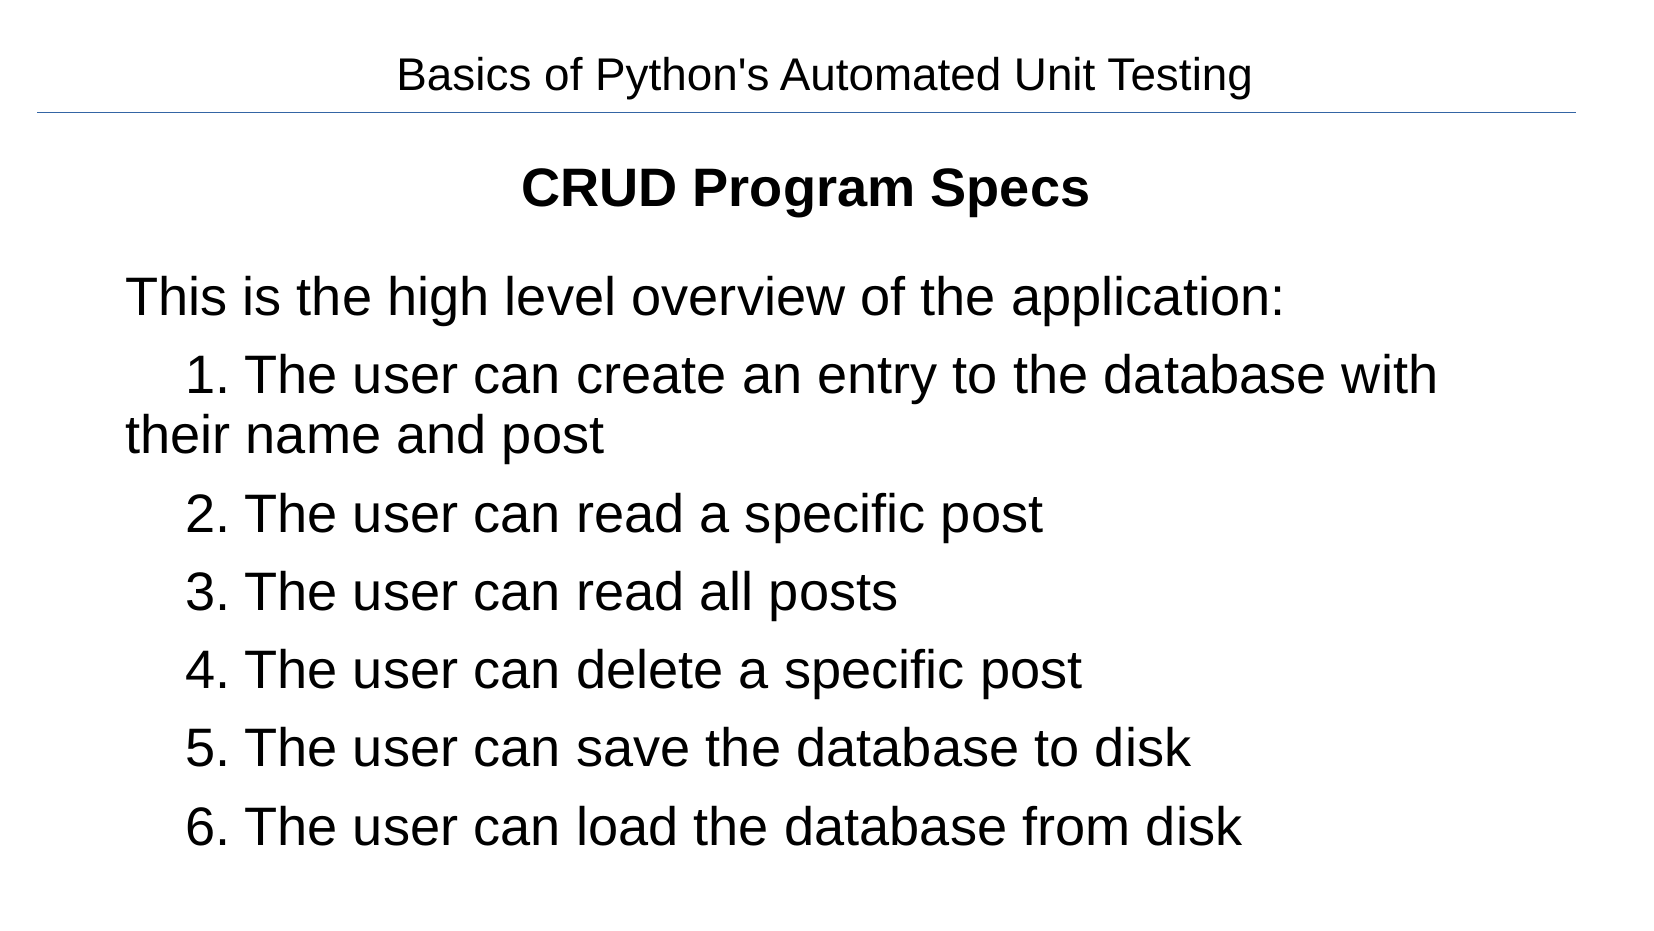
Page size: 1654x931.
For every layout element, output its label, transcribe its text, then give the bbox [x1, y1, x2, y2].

text_box This is the high level overview of the application: 1. The user can create an entry to the database with their name and post 2. The user can read a specific post 3. The user can read all posts 4. The user can delete a specific post 5. The user can save the database to disk 6. The user can load the database from disk [75, 258, 1576, 865]
subtitle Basics of Python's Automated Unit Testing [75, 37, 1576, 112]
text_box CRUD Program Specs [37, 150, 1576, 226]
